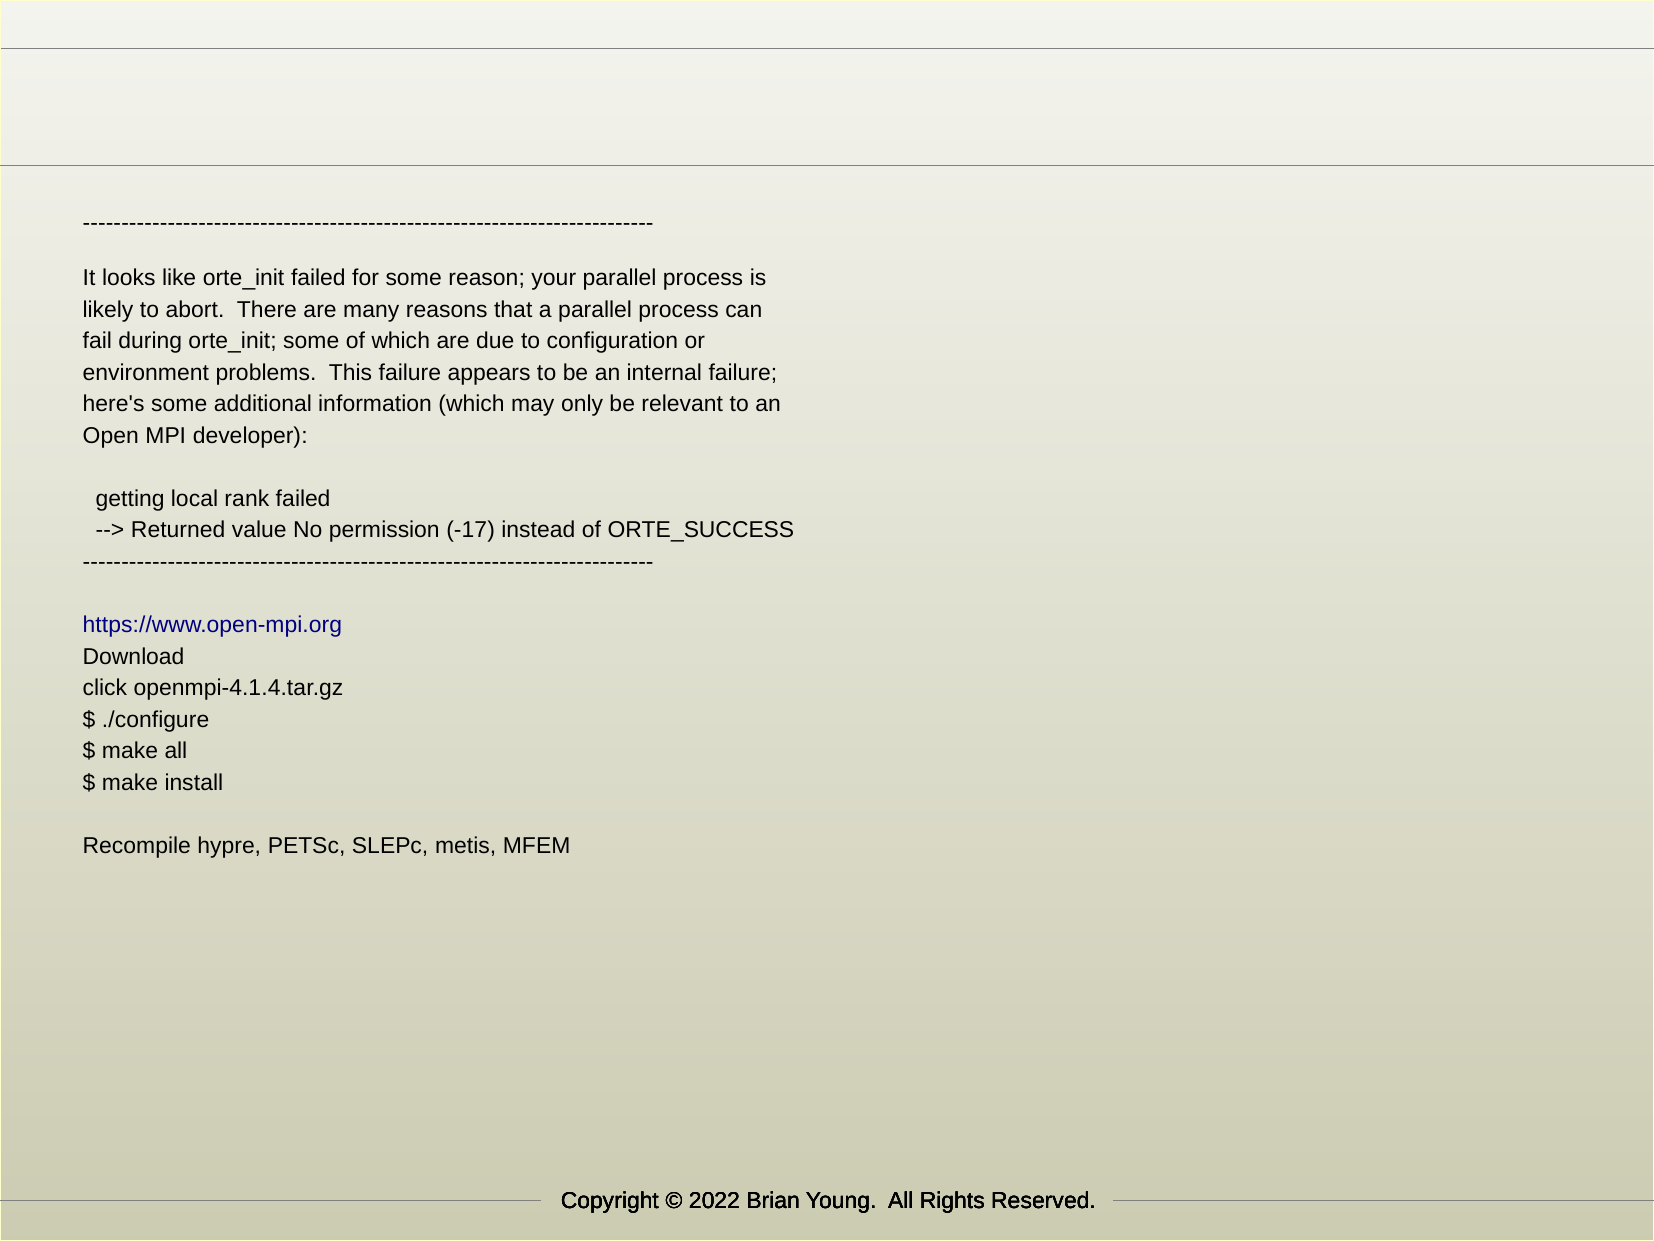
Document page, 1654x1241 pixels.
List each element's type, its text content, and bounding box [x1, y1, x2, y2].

list -------------------------------------------------------------------------- It looks like orte_init failed for some reason; your parallel process is likely to abort. There are many reasons that a parallel process can fail during orte_init; some of which are due to configuration or environment problems. This failure appears to be an internal failure; here's some additional information (which may only be relevant to an Open MPI developer): getting local rank failed --> Returned value No permission (-17) instead of ORTE_SUCCESS -------------------------------------------------------------------------- https://www.open-mpi.org Download click openmpi-4.1.4.tar.gz $ ./configure $ make all $ make install Recompile hypre, PETSc, SLEPc, metis, MFEM [82, 210, 1571, 1109]
